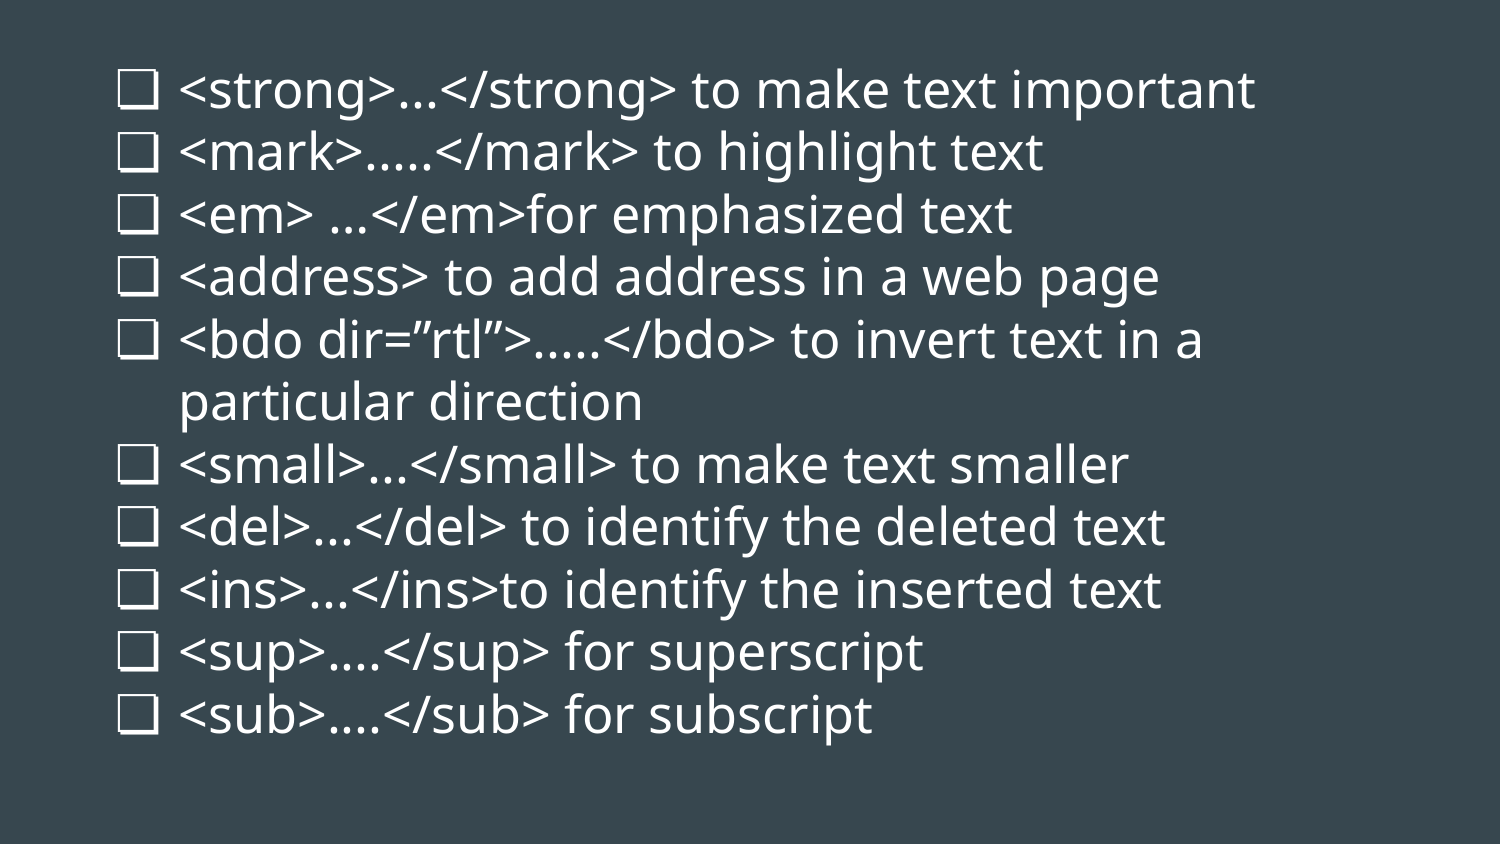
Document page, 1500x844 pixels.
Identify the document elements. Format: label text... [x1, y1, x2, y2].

text_box <strong>...</strong> to make text important <mark>.....</mark> to highlight text <em> …</em>for emphasized text <address> to add address in a web page <bdo dir=”rtl”>.....</bdo> to invert text in a particular direction <small>...</small> to make text smaller <del>...</del> to identify the deleted text <ins>...</ins>to identify the inserted text <sup>....</sup> for superscript <sub>....</sub> for subscript [88, 41, 1330, 759]
